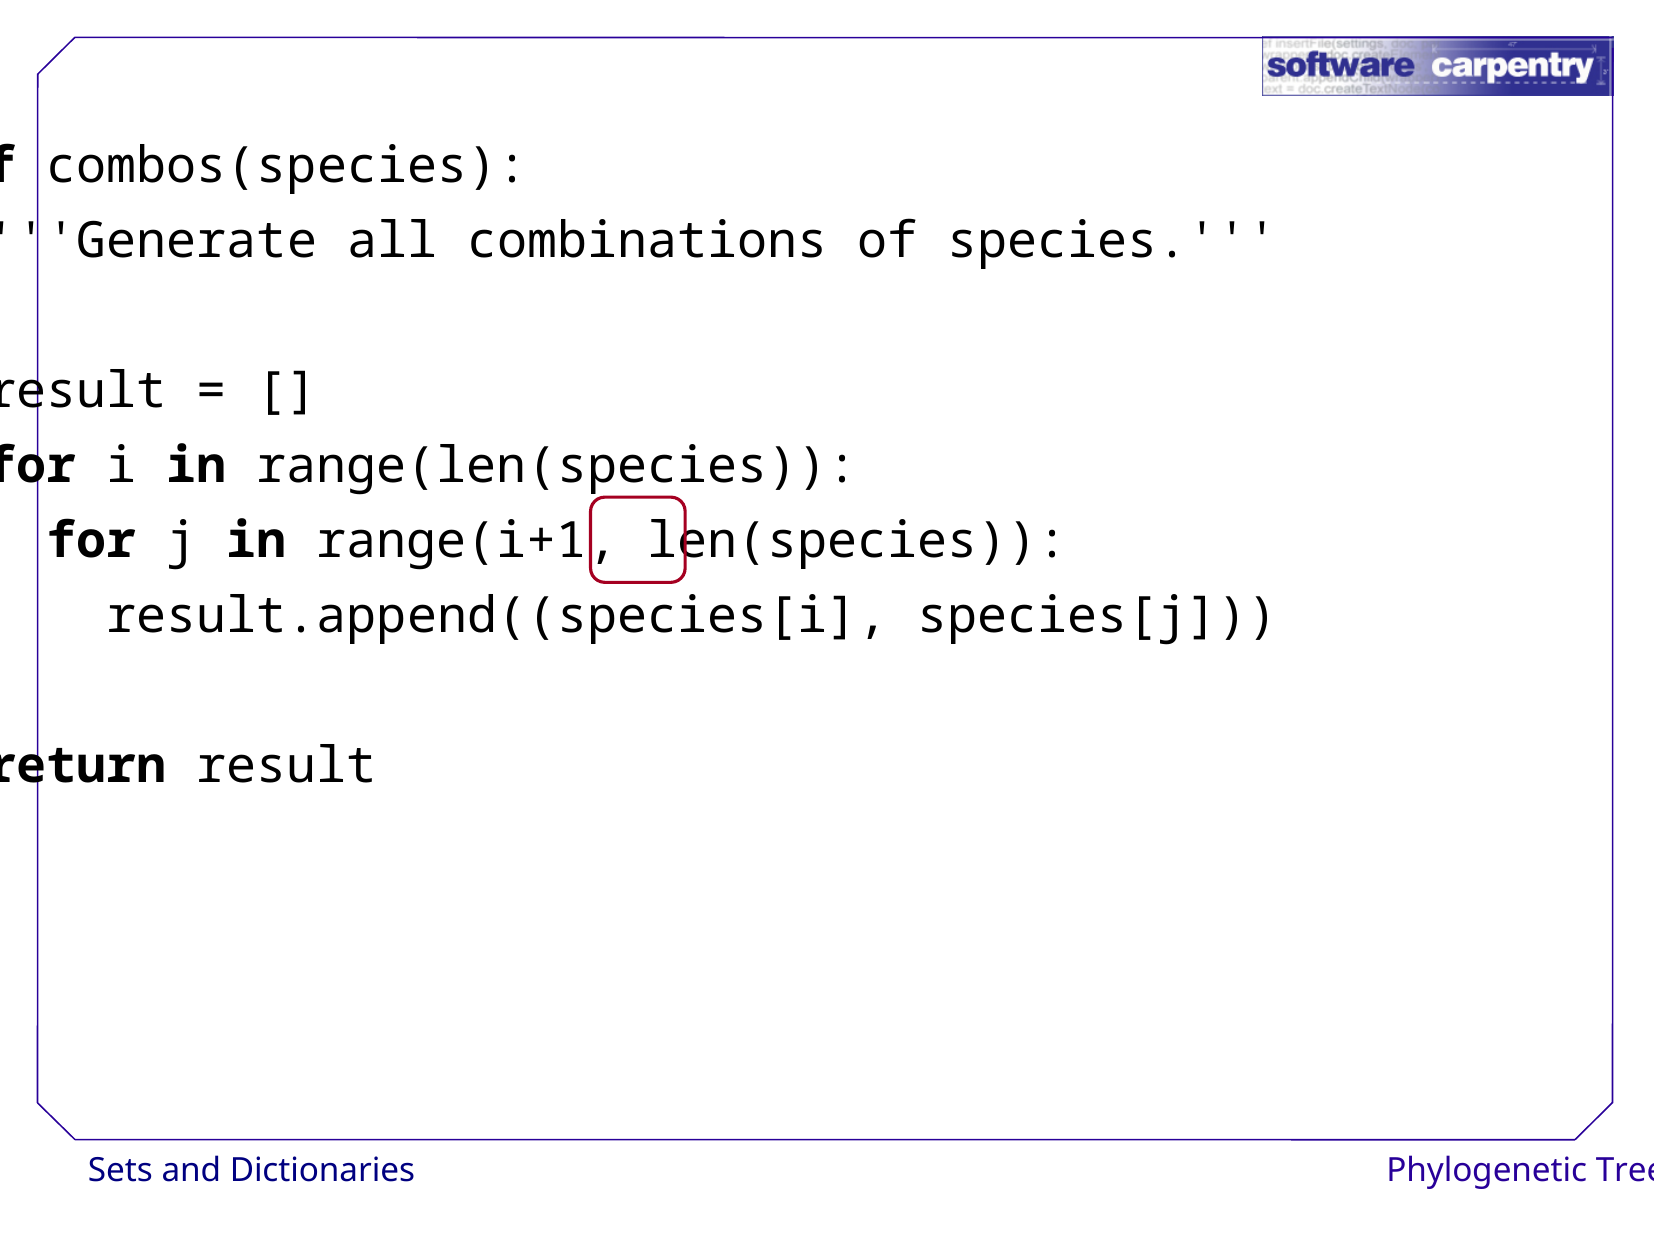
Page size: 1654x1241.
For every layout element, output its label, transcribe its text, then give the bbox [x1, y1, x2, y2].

text_box def combos(species): '''Generate all combinations of species.''' result = [] for i in range(len(species)): for j in range(i+1, len(species)): result.append((species[i], species[j])) return result [0, 109, 1442, 801]
picture [1262, 36, 1614, 96]
